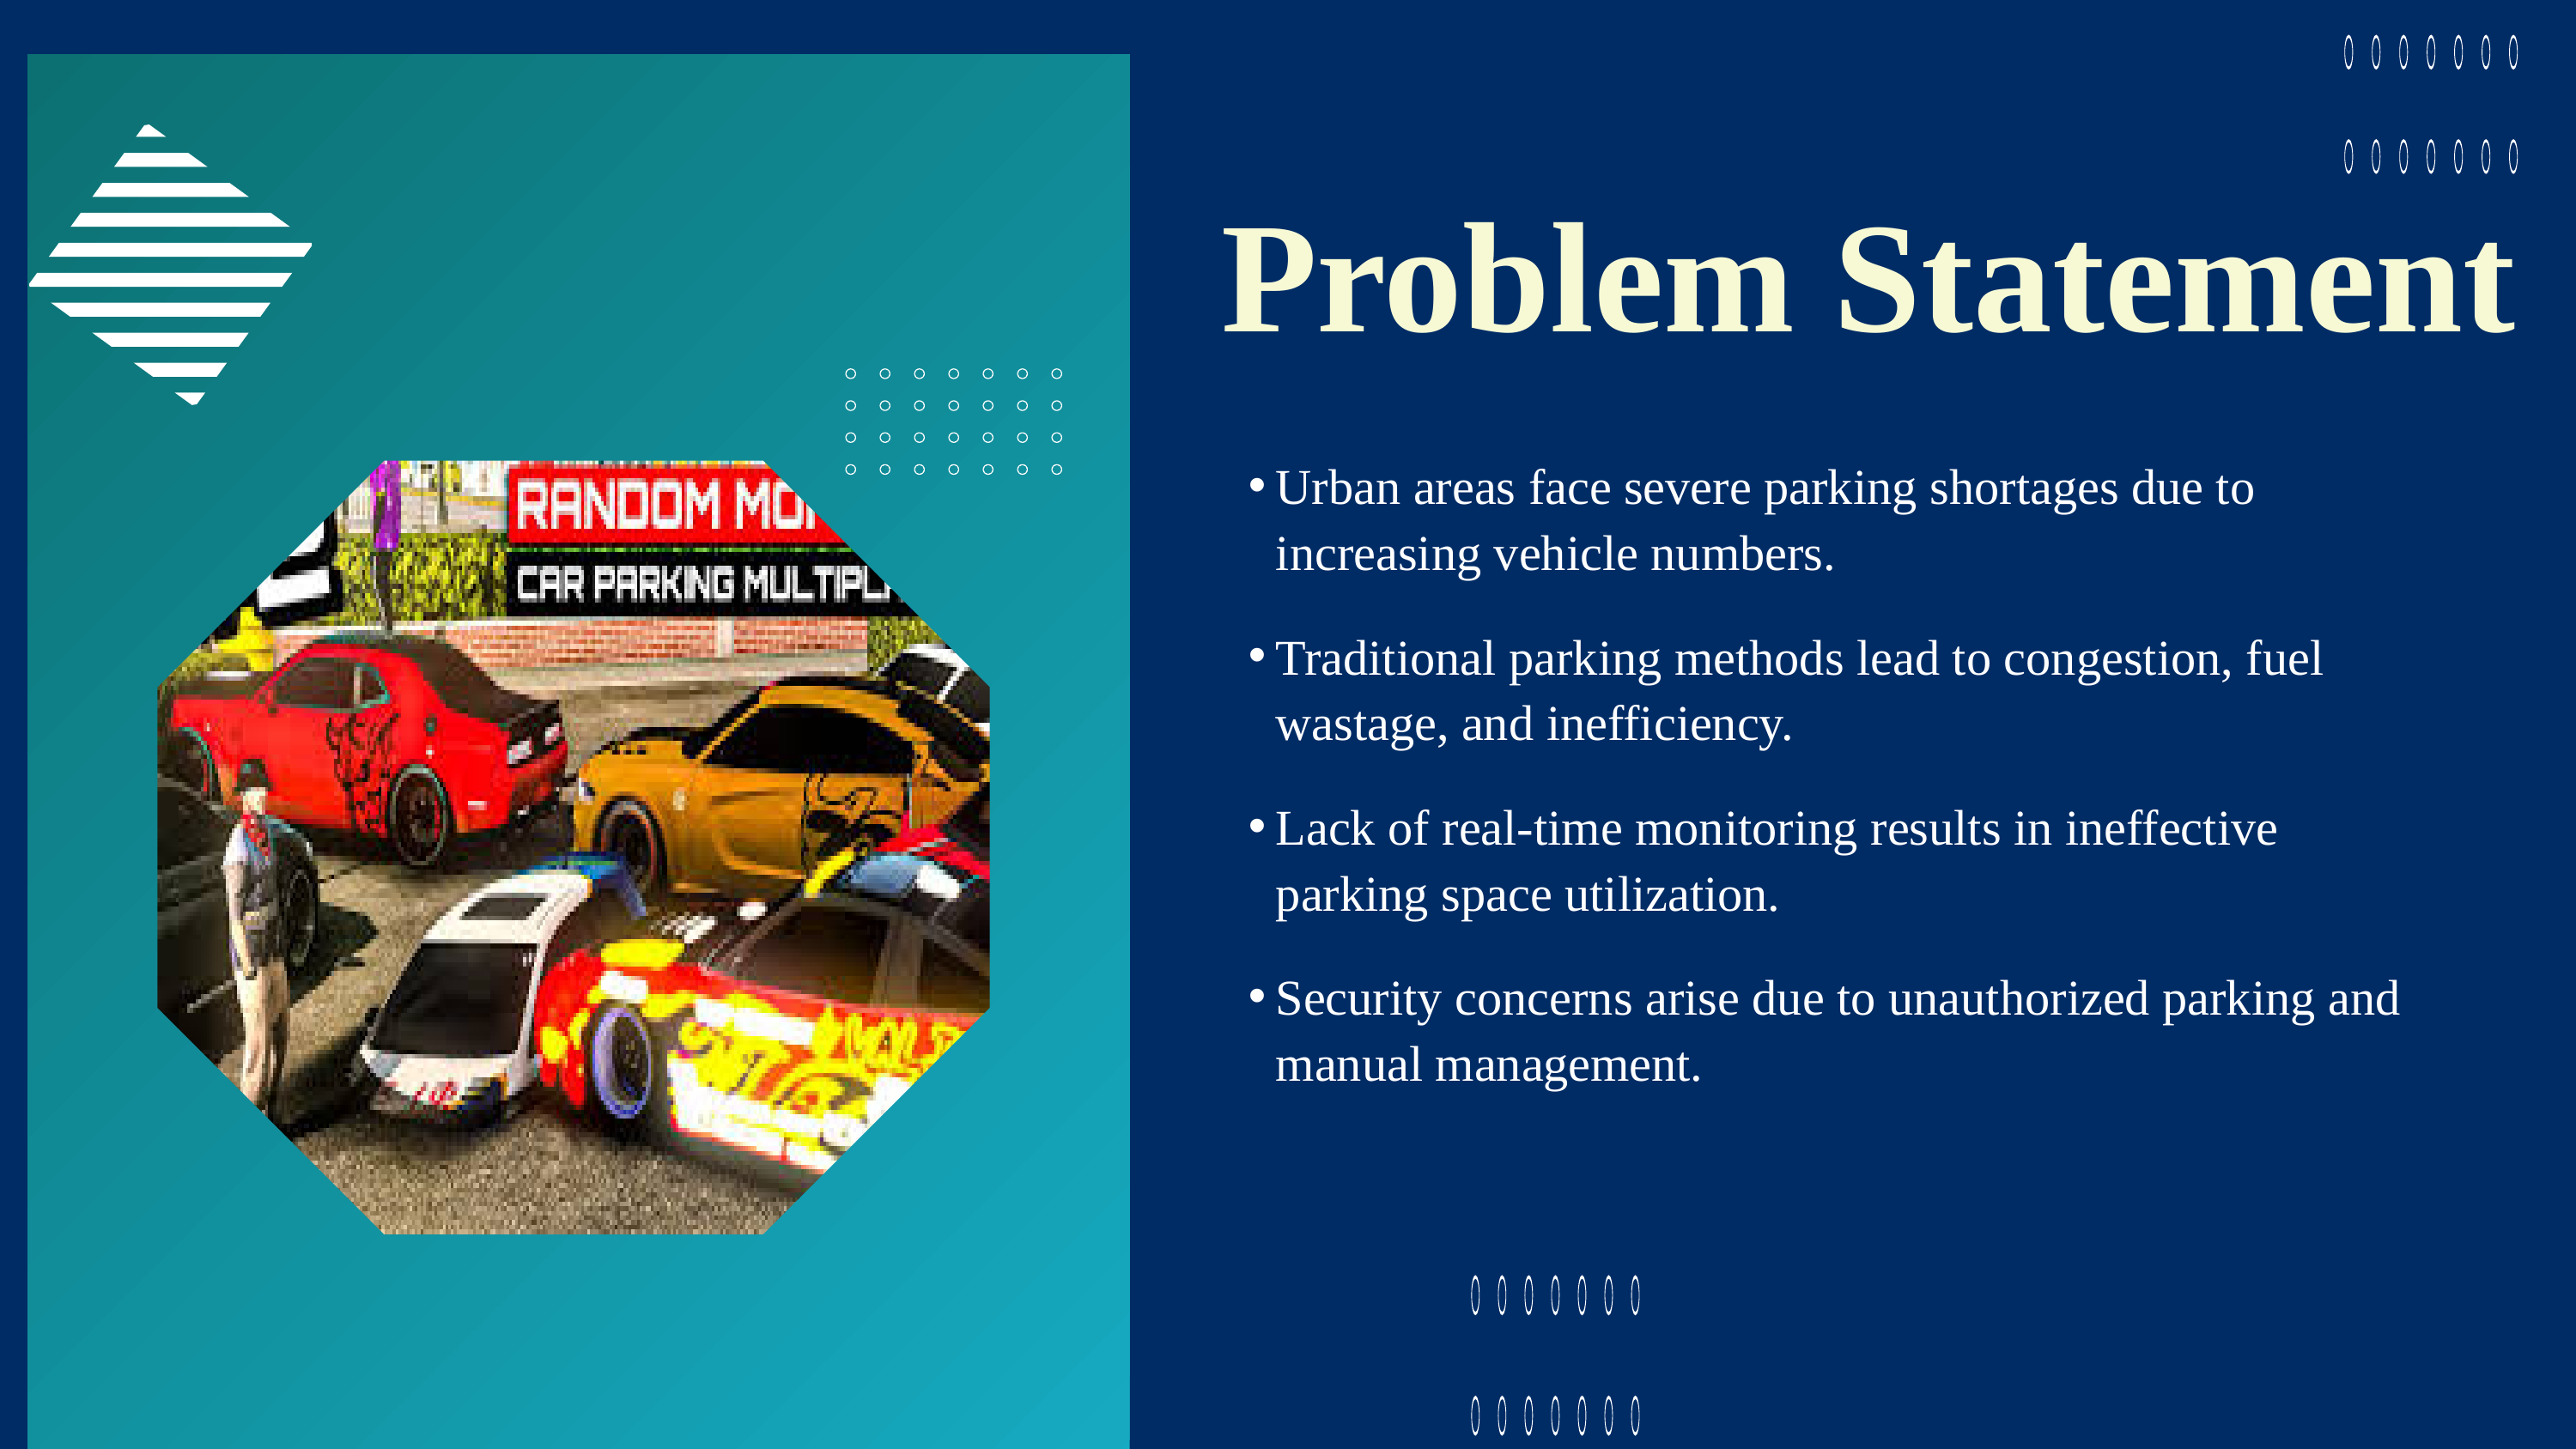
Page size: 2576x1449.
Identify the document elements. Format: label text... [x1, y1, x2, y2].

text_box [1470, 1271, 1641, 1449]
text_box Problem Statement [1221, 213, 2560, 364]
text_box [2343, 0, 2519, 178]
text_box [27, 55, 1130, 1449]
text_box Urban areas face severe parking shortages due to increasing vehicle numbers. Traditional parking methods lead to congestion, fuel wastage, and inefficiency. Lack of real-time monitoring results in ineffective parking space utilization. Security concerns arise due to unauthorized parking and manual management. [1221, 448, 2414, 1197]
